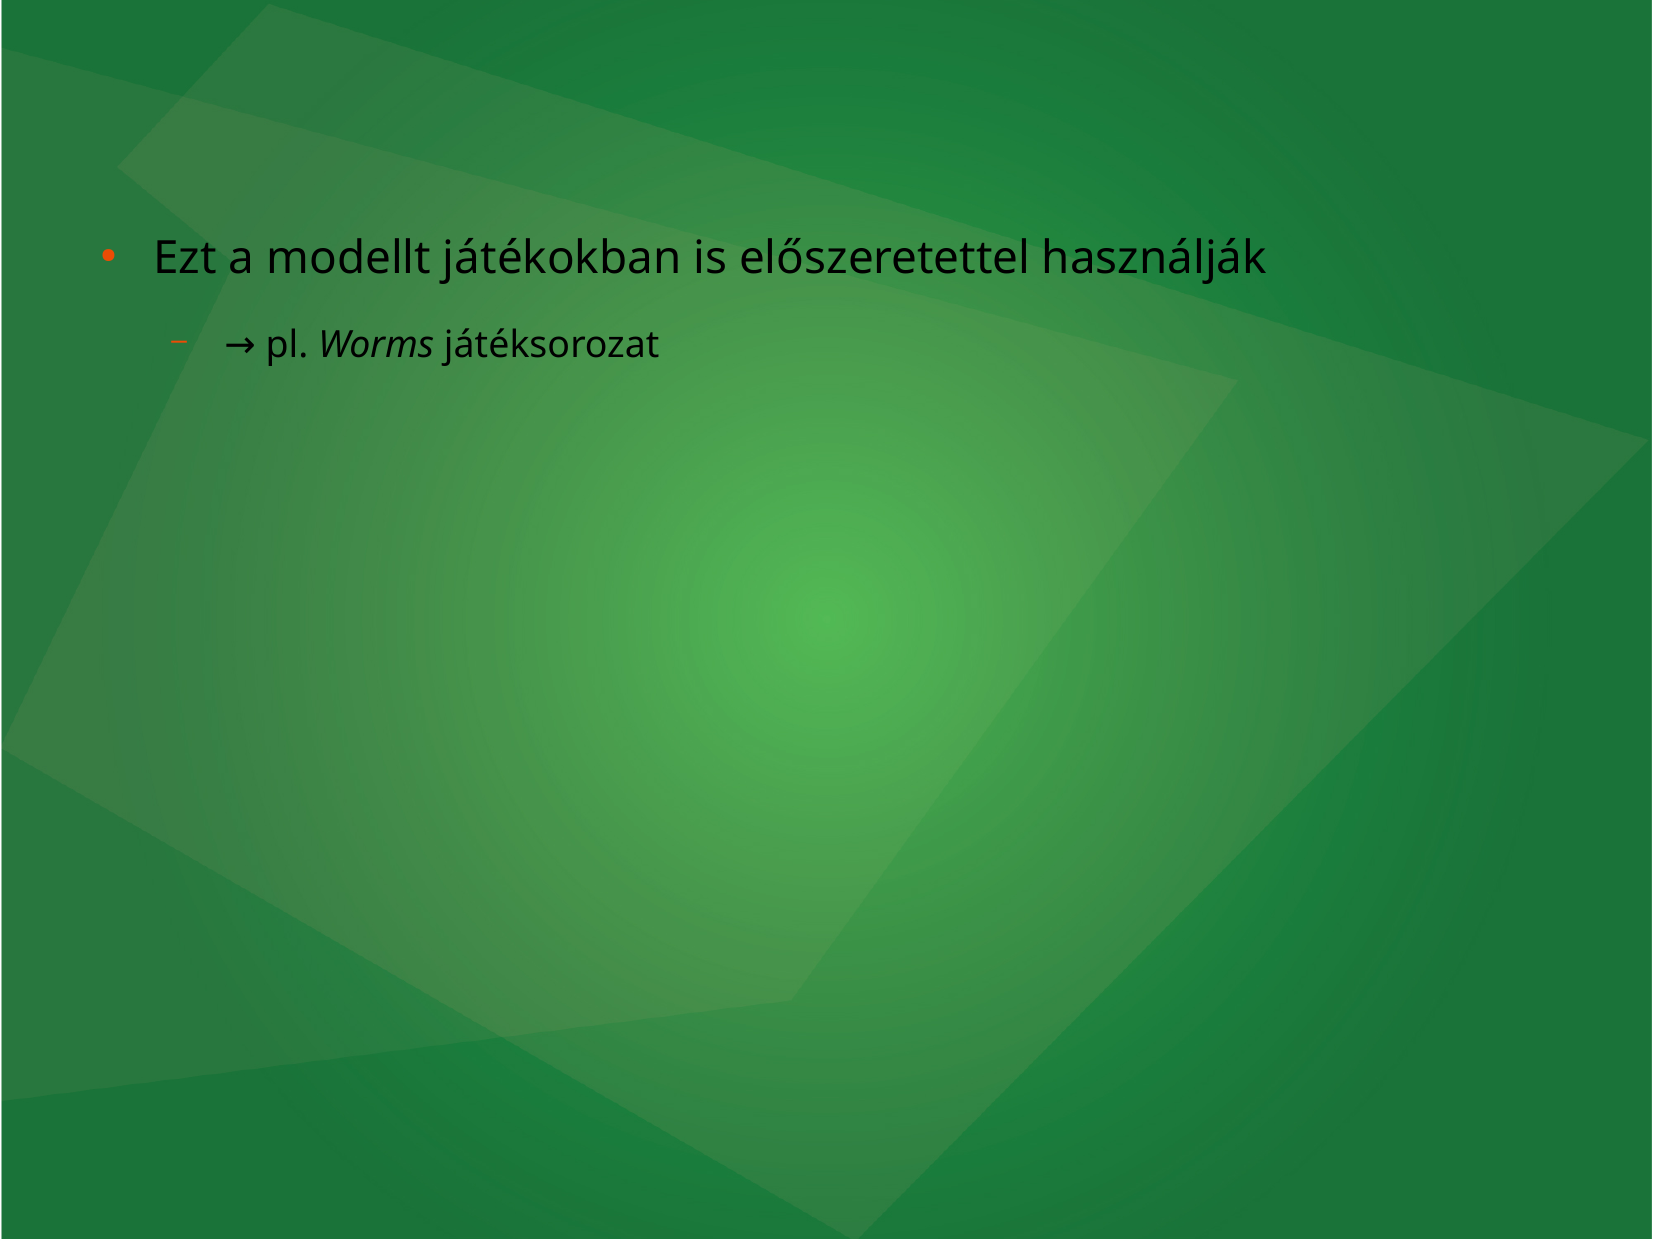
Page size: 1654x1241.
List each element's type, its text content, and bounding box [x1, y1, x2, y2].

list Ezt a modellt játékokban is előszeretettel használják → pl. Worms játéksorozat [82, 225, 1571, 1093]
picture [0, 0, 1652, 1241]
